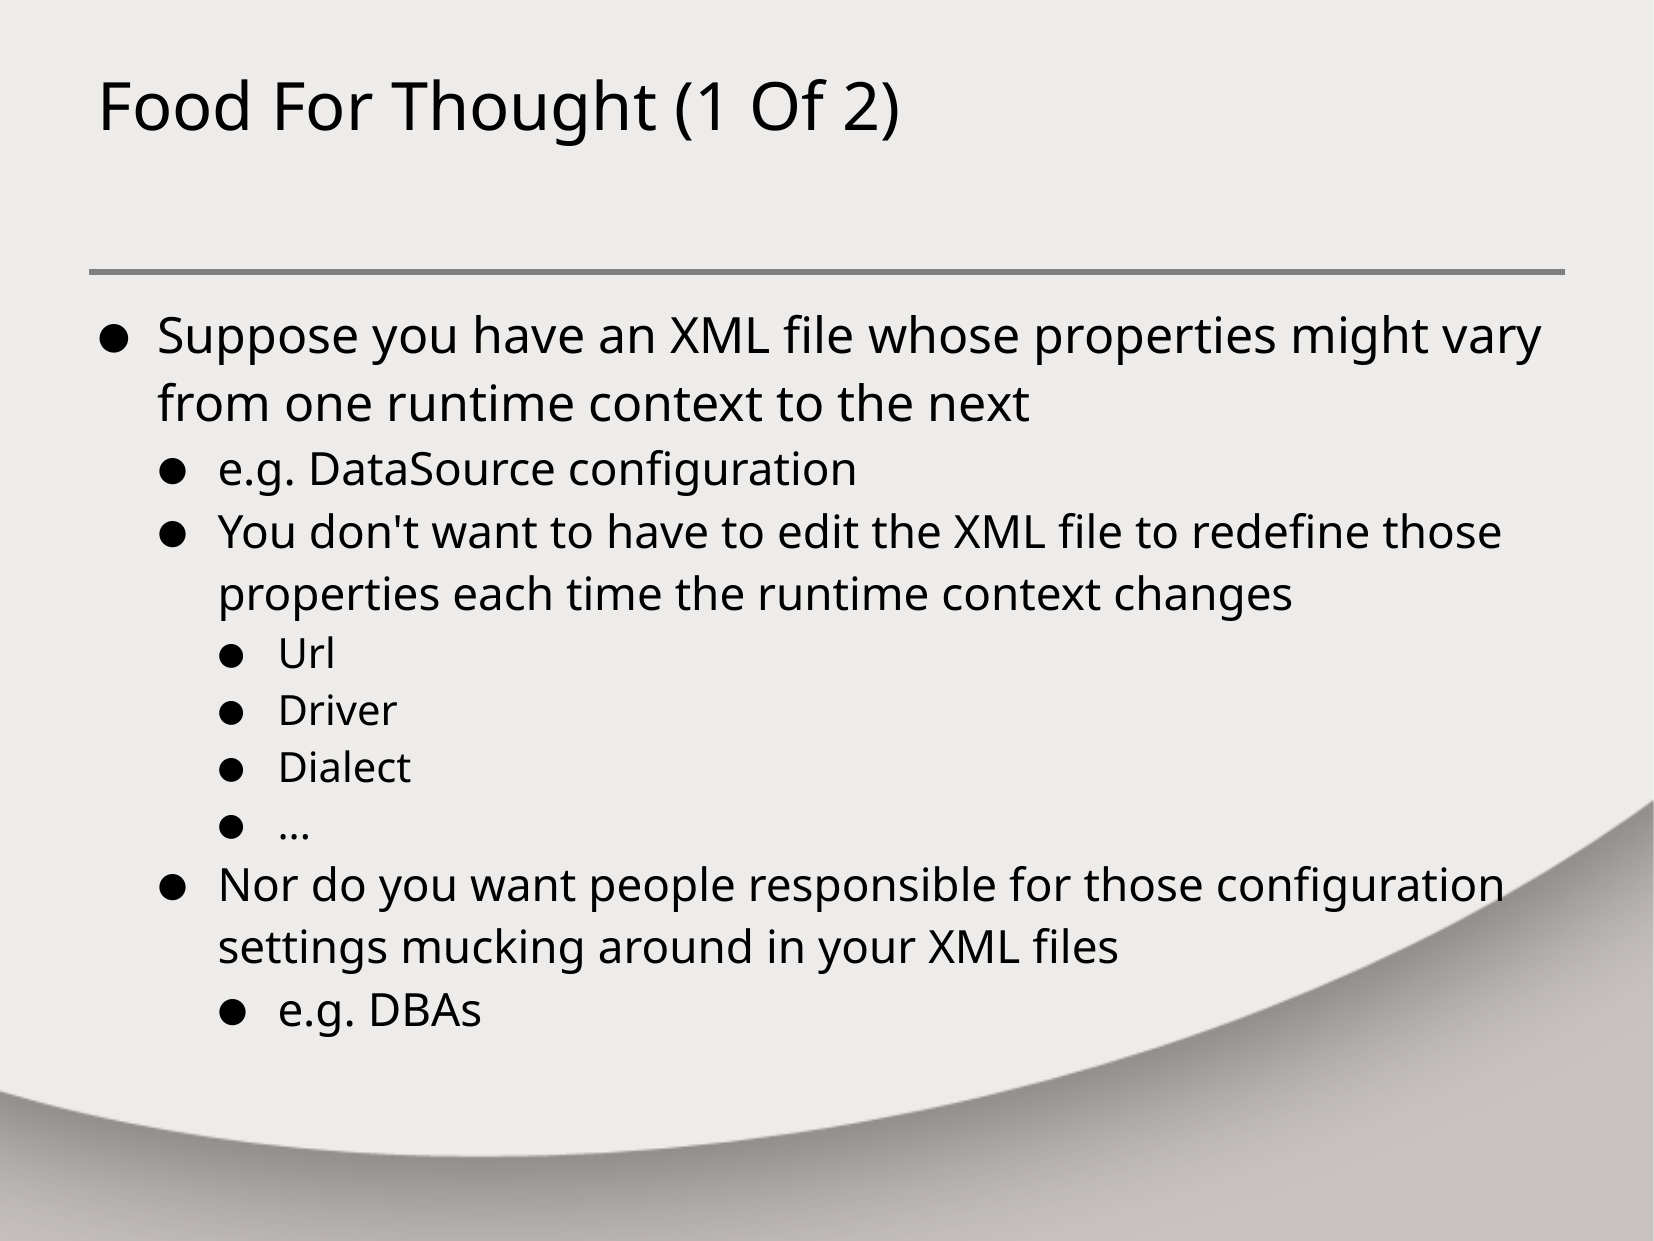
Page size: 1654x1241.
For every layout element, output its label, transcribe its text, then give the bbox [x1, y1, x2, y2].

picture [0, 0, 1654, 1241]
title Food For Thought (1 Of 2) [97, 75, 1559, 226]
list Suppose you have an XML file whose properties might vary from one runtime context to the next e.g. DataSource configuration You don't want to have to edit the XML file to redefine those properties each time the runtime context changes Url Driver Dialect ... Nor do you want people responsible for those configuration settings mucking around in your XML files e.g. DBAs [97, 300, 1561, 1163]
